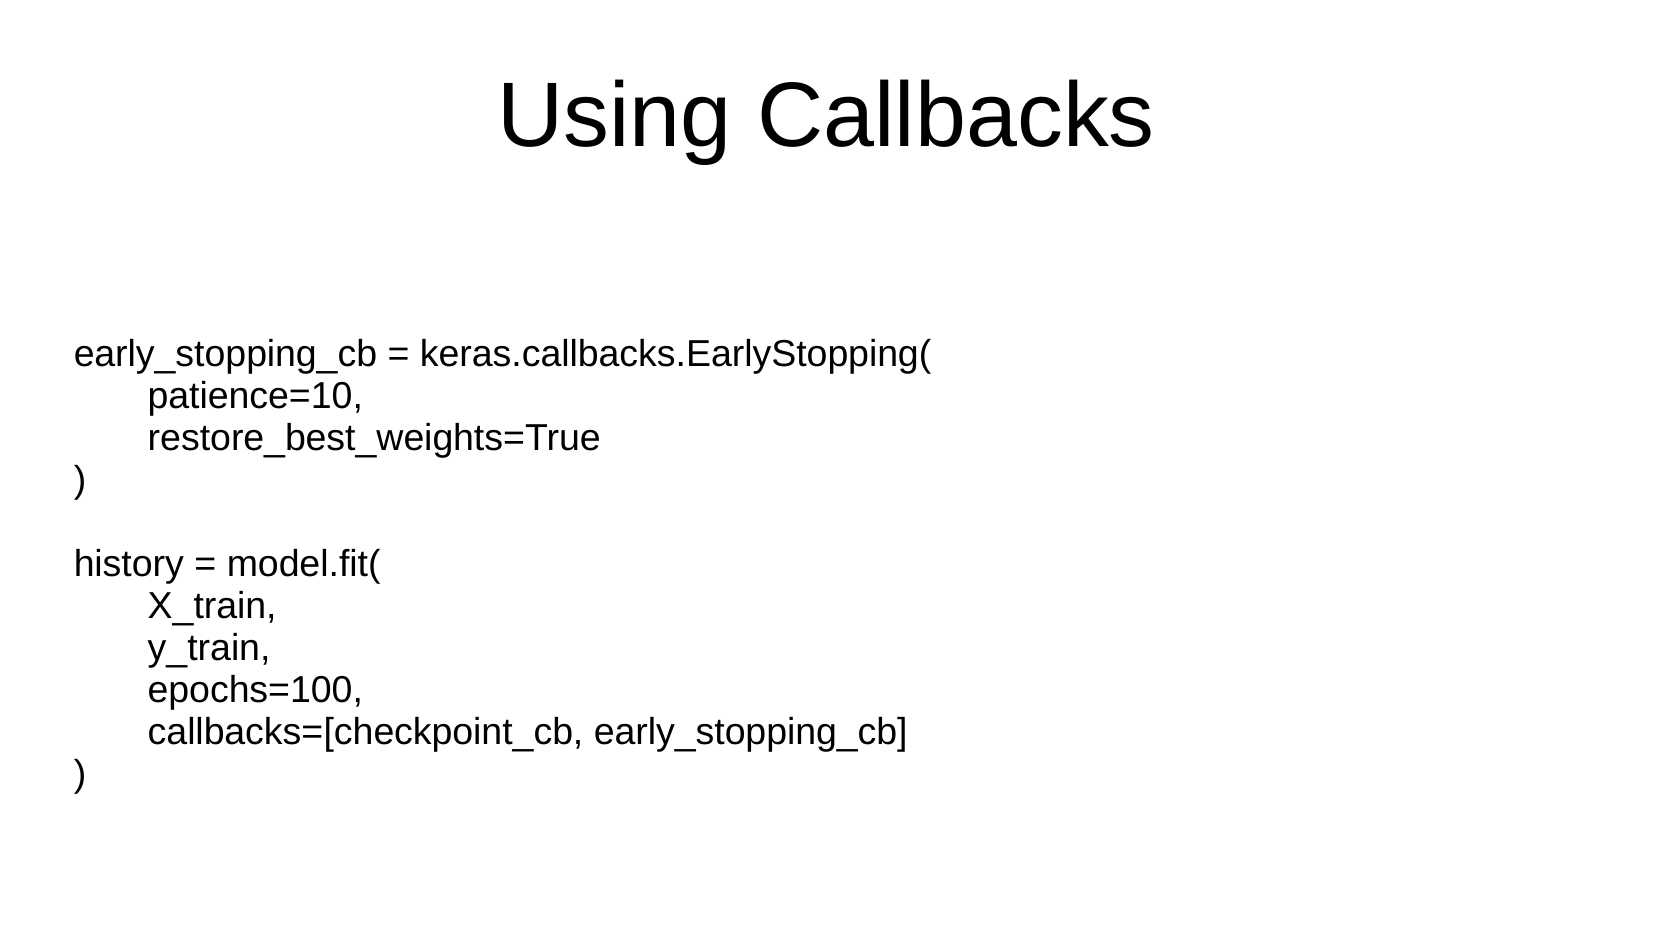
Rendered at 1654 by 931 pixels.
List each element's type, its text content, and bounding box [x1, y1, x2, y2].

text_box early_stopping_cb = keras.callbacks.EarlyStopping( patience=10, restore_best_weights=True ) history = model.fit( X_train, y_train, epochs=100, callbacks=[checkpoint_cb, early_stopping_cb] ) [59, 324, 1595, 805]
title Using Callbacks [82, 37, 1571, 193]
